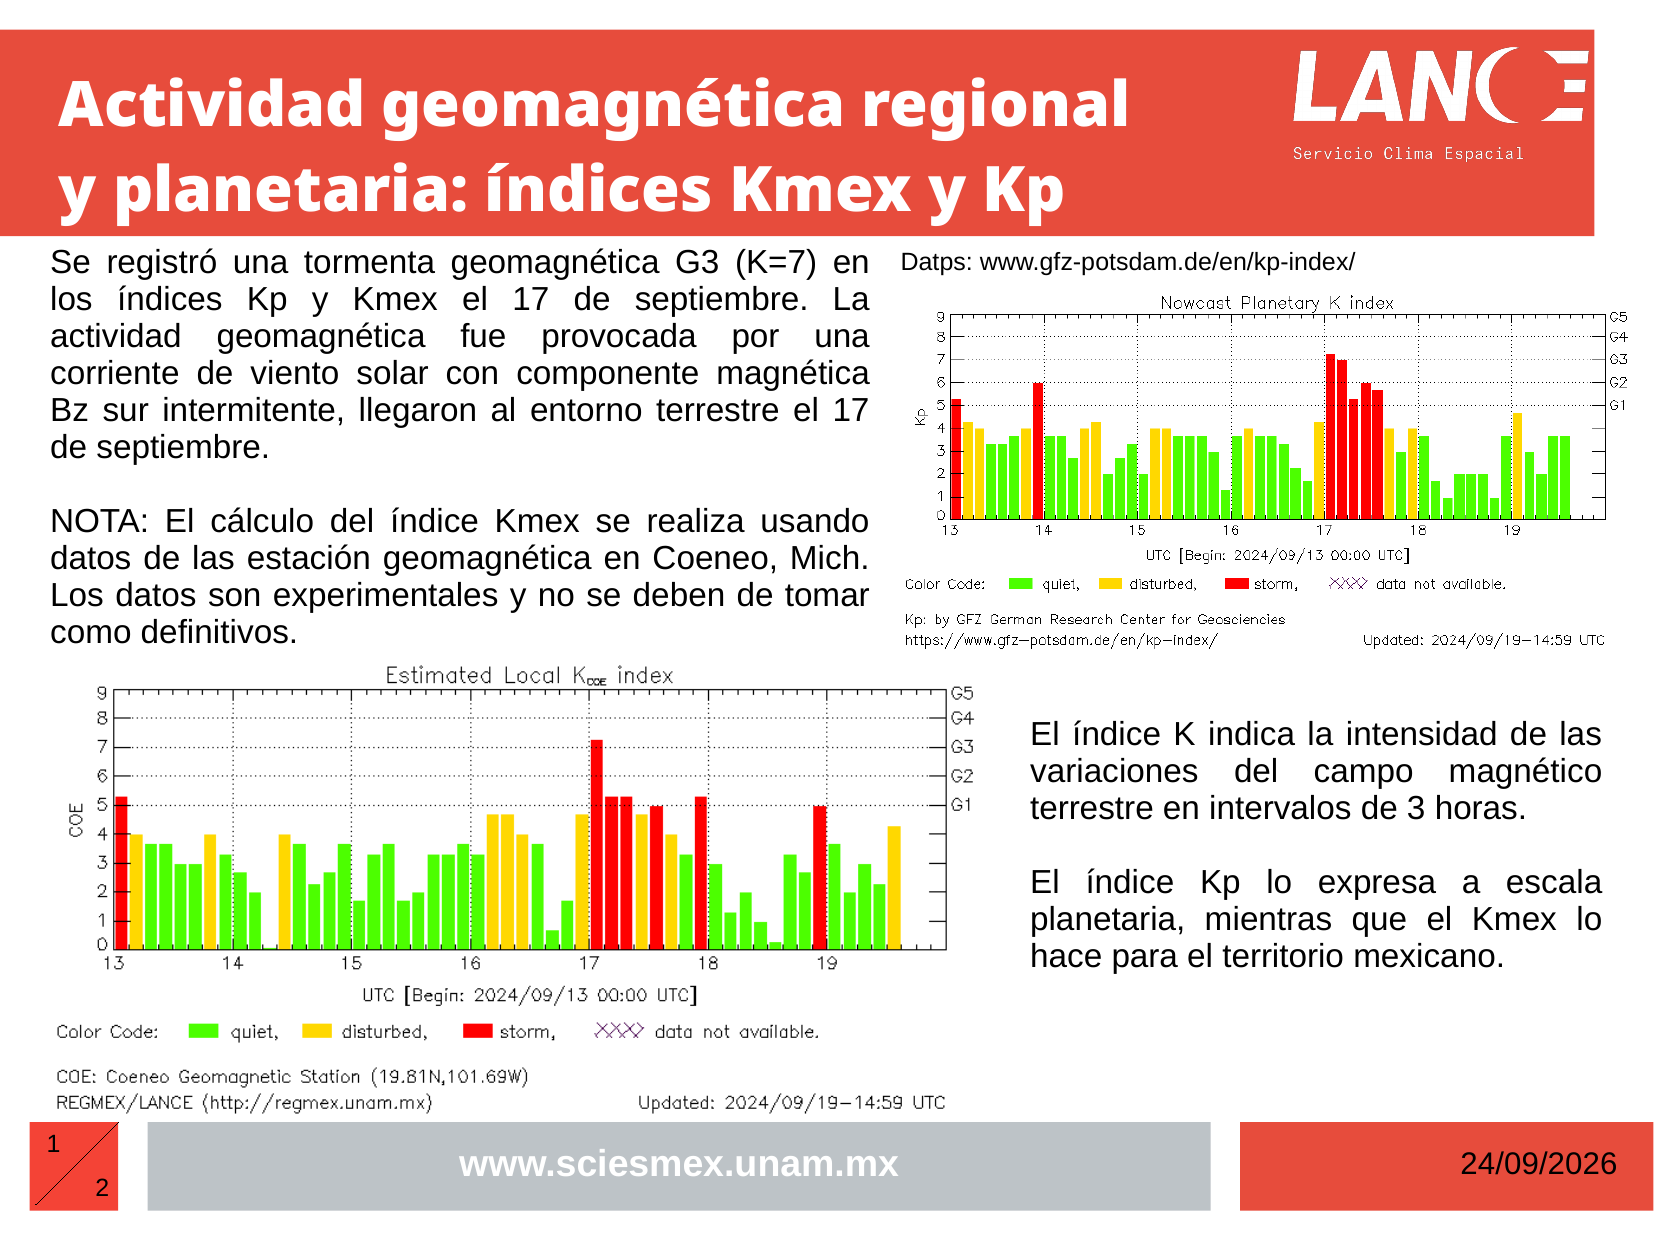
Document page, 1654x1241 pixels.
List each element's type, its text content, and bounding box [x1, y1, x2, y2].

text_box 2 [35, 1151, 125, 1209]
title Actividad geomagnética regional y planetaria: índices Kmex y Kp [59, 59, 1312, 207]
text_box El índice K indica la intensidad de las variaciones del campo magnético terrestre en intervalos de 3 horas. El índice Kp lo expresa a escala planetaria, mientras que el Kmex lo hace para el territorio mexicano. [1015, 707, 1619, 1052]
text_box Se registró una tormenta geomagnética G3 (K=7) en los índices Kp y Kmex el 17 de septiembre. La actividad geomagnética fue provocada por una corriente de viento solar con componente magnética Bz sur intermitente, llegaron al entorno terrestre el 17 de septiembre. NOTA: El cálculo del índice Kmex se realiza usando datos de las estación geomagnética en Coeneo, Mich. Los datos son experimentales y no se deben de tomar como definitivos. [35, 236, 886, 733]
picture [1293, 47, 1589, 162]
text_box <número> [31, 1122, 176, 1170]
text_box Datps: www.gfz-potsdam.de/en/kp-index/ [886, 240, 1654, 284]
picture [47, 277, 1642, 1116]
text_box www.sciesmex.unam.mx [153, 1122, 1205, 1205]
text_box 19/09/2024 [1424, 1122, 1654, 1205]
